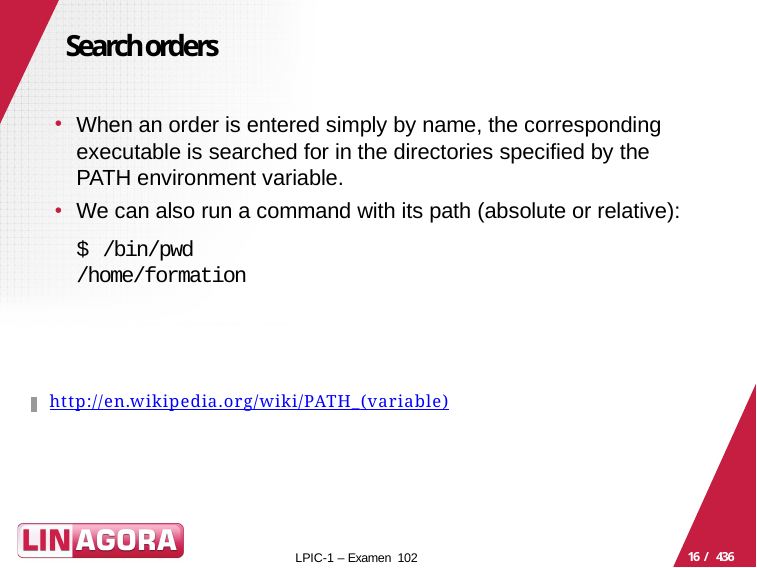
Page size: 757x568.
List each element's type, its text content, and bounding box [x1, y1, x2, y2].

text_box When an order is entered simply by name, the corresponding executable is searched for in the directories specified by the PATH environment variable. We can also run a command with its path (absolute or relative): $ /bin/pwd /home/formation [52, 110, 695, 288]
slide_number <numéro> / 436 [683, 549, 747, 568]
text_box http://en.wikipedia.org/wiki/PATH_(variable) [47, 391, 473, 415]
text_box [17, 519, 184, 562]
title Search orders [63, 26, 692, 62]
picture [0, 0, 352, 352]
footer LPIC-1 – Examen 102 [293, 549, 420, 568]
